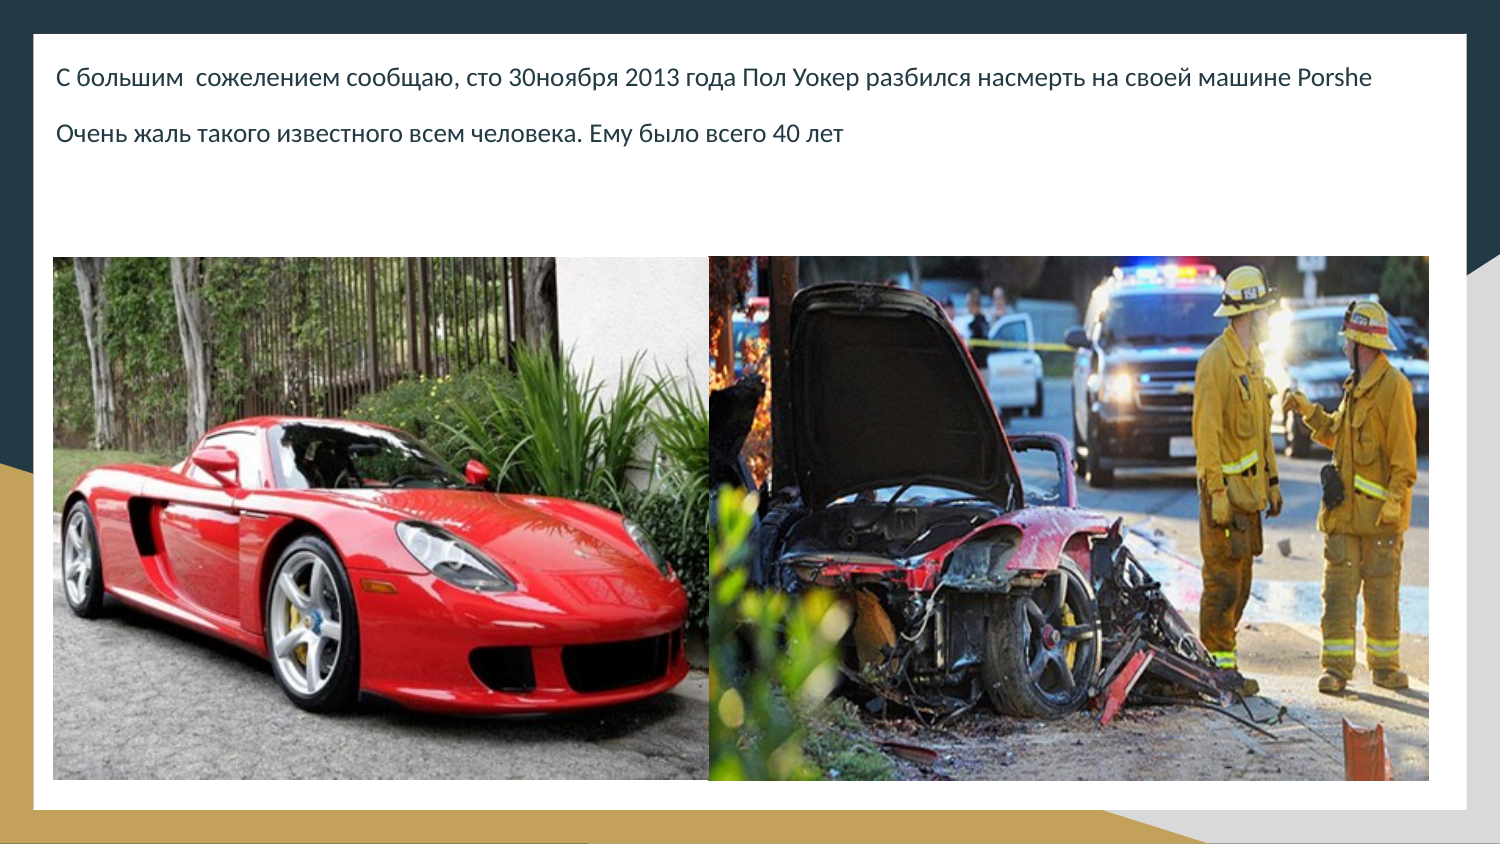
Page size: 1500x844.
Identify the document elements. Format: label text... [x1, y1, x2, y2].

picture [53, 256, 1429, 781]
list С большим сожелением сообщаю, сто 30ноября 2013 года Пол Уокер разбился насмерть на своей машине Porshe Очень жаль такого известного всем человека. Ему было всего 40 лет [40, 47, 1449, 789]
